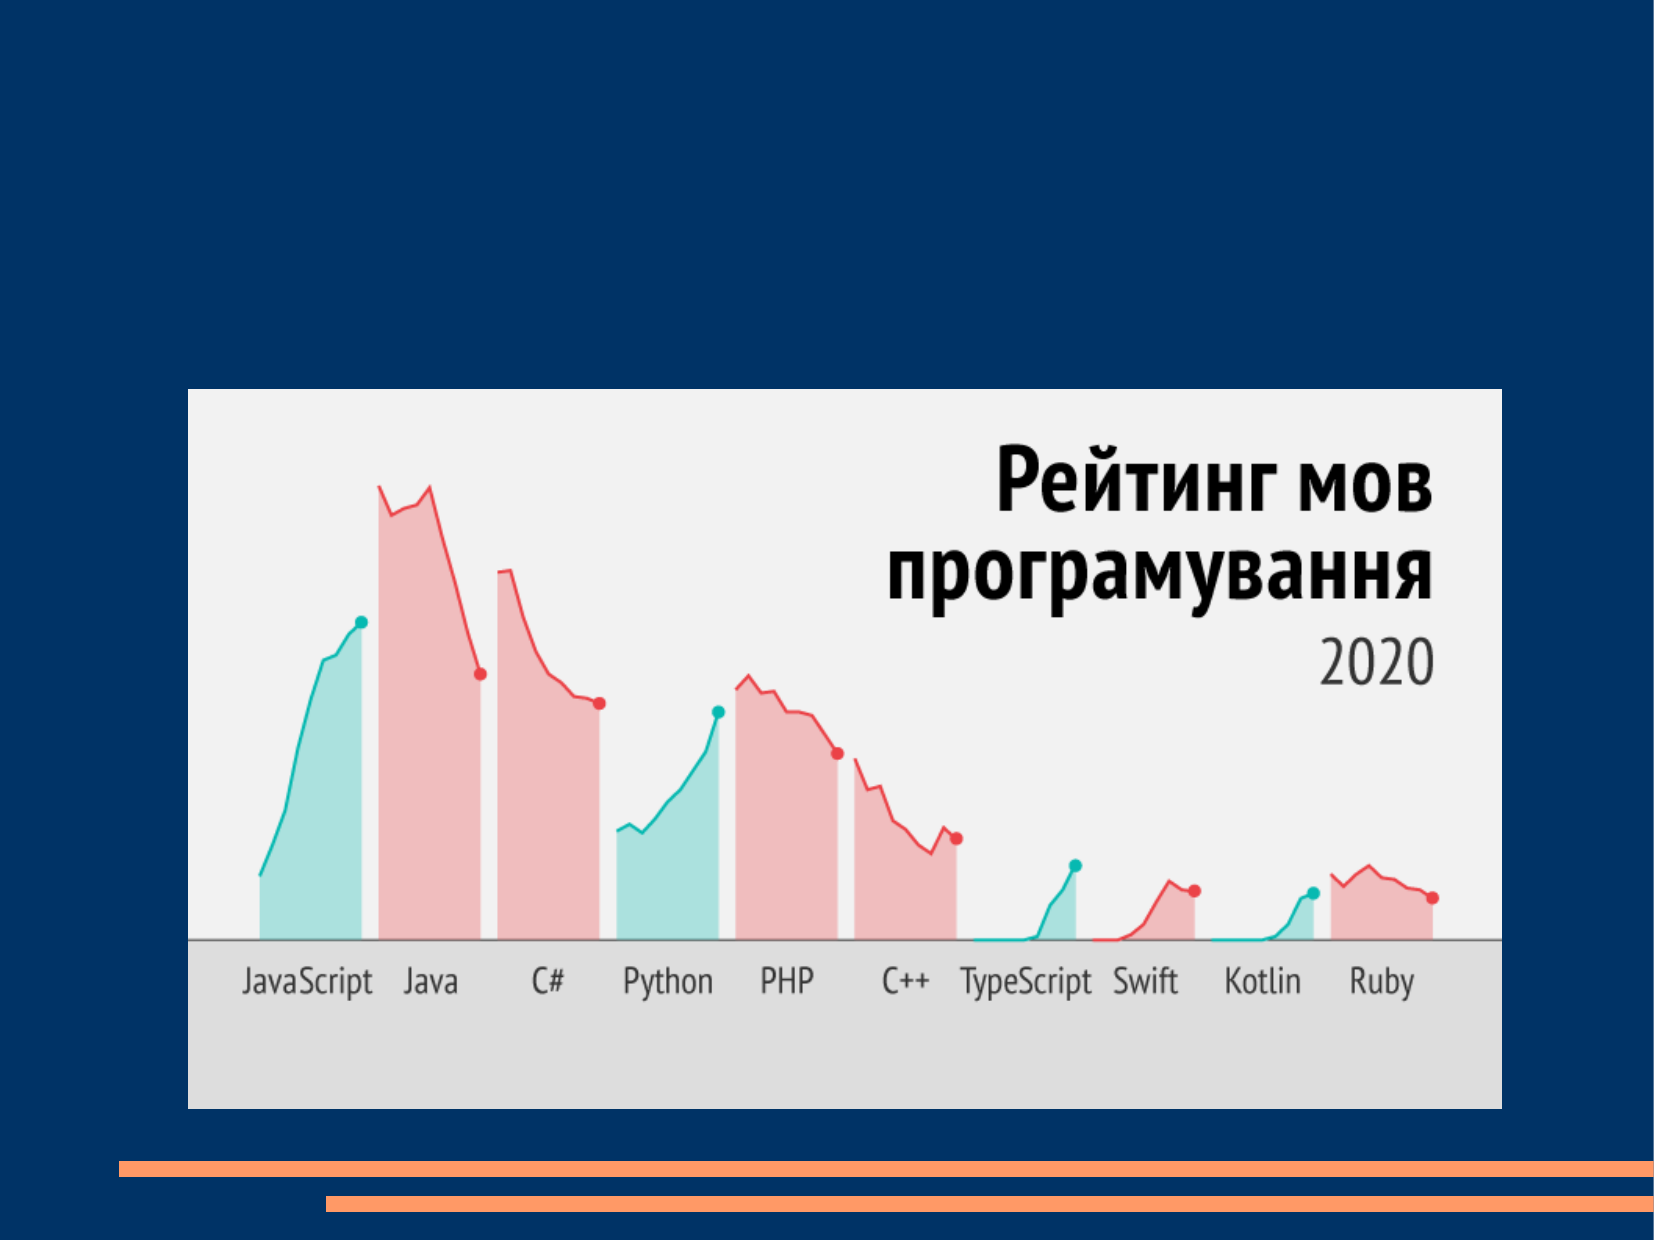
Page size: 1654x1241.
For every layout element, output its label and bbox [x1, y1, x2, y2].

picture [188, 389, 1502, 1109]
